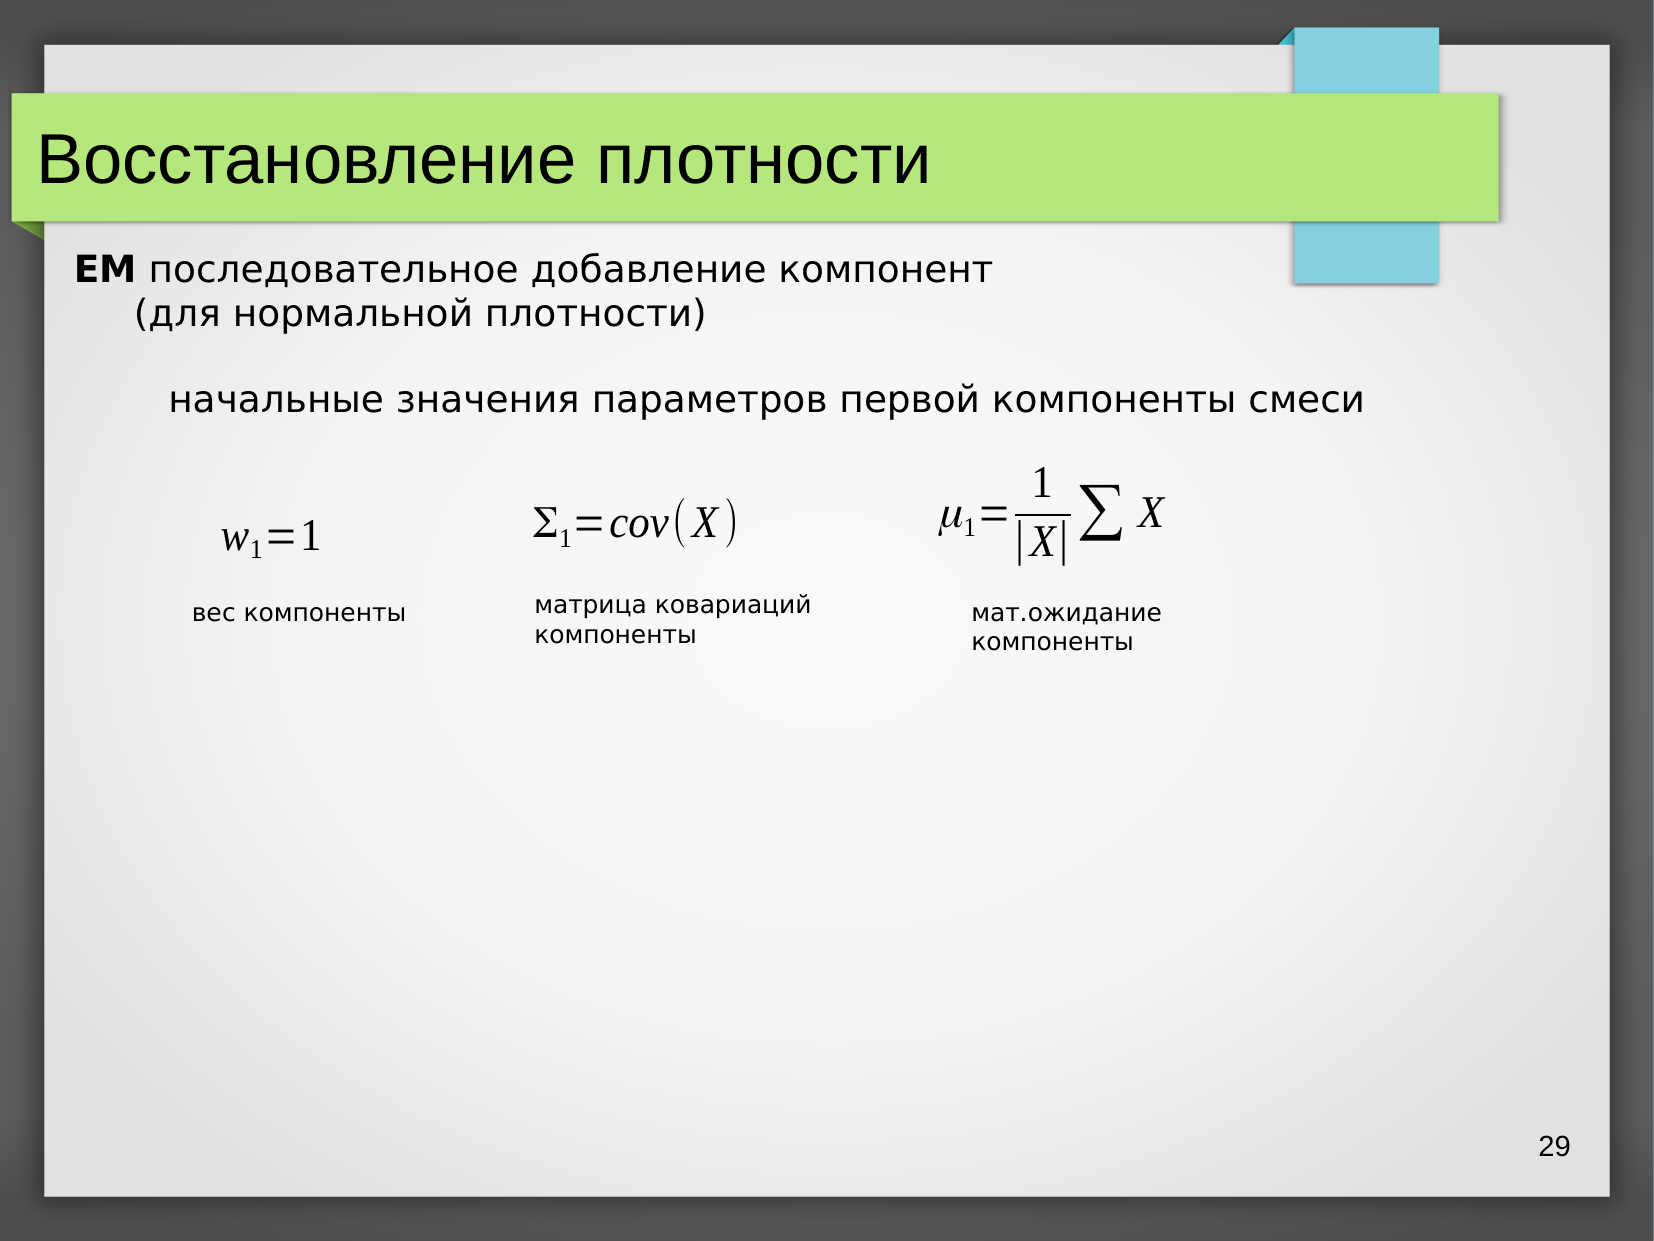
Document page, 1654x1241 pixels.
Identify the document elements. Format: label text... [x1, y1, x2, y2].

chart [525, 496, 745, 556]
text_box EM последовательное добавление компонент (для нормальной плотности) [59, 240, 1087, 343]
title Восстановление плотности [35, 118, 1489, 200]
chart [212, 519, 328, 568]
picture [0, 0, 1654, 1241]
text_box начальные значения параметров первой компоненты смеси [153, 370, 1441, 473]
text_box мат.ожидание компоненты [956, 590, 1276, 664]
text_box матрица ковариаций компоненты [519, 583, 839, 657]
text_box вес компоненты [177, 590, 438, 646]
chart [931, 473, 1174, 572]
